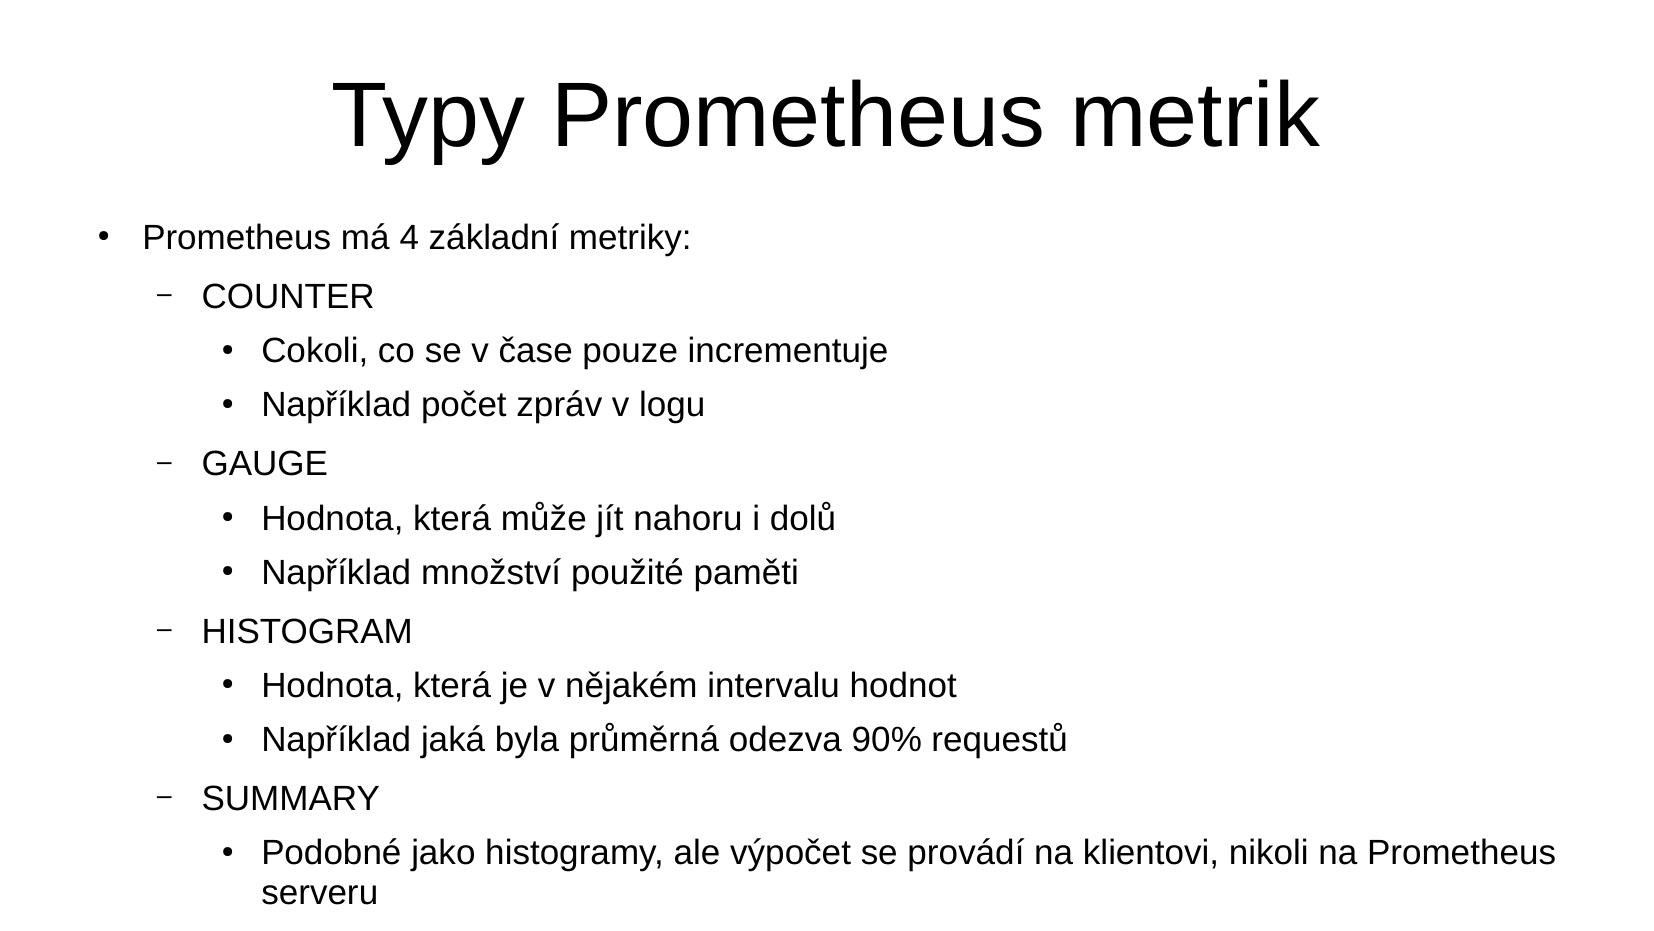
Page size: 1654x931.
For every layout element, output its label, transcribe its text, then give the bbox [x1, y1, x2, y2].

list Prometheus má 4 základní metriky: COUNTER Cokoli, co se v čase pouze incrementuje Například počet zpráv v logu GAUGE Hodnota, která může jít nahoru i dolů Například množství použité paměti HISTOGRAM Hodnota, která je v nějakém intervalu hodnot Například jaká byla průměrná odezva 90% requestů SUMMARY Podobné jako histogramy, ale výpočet se provádí na klientovi, nikoli na Prometheus serveru [82, 217, 1571, 916]
title Typy Prometheus metrik [82, 37, 1571, 193]
